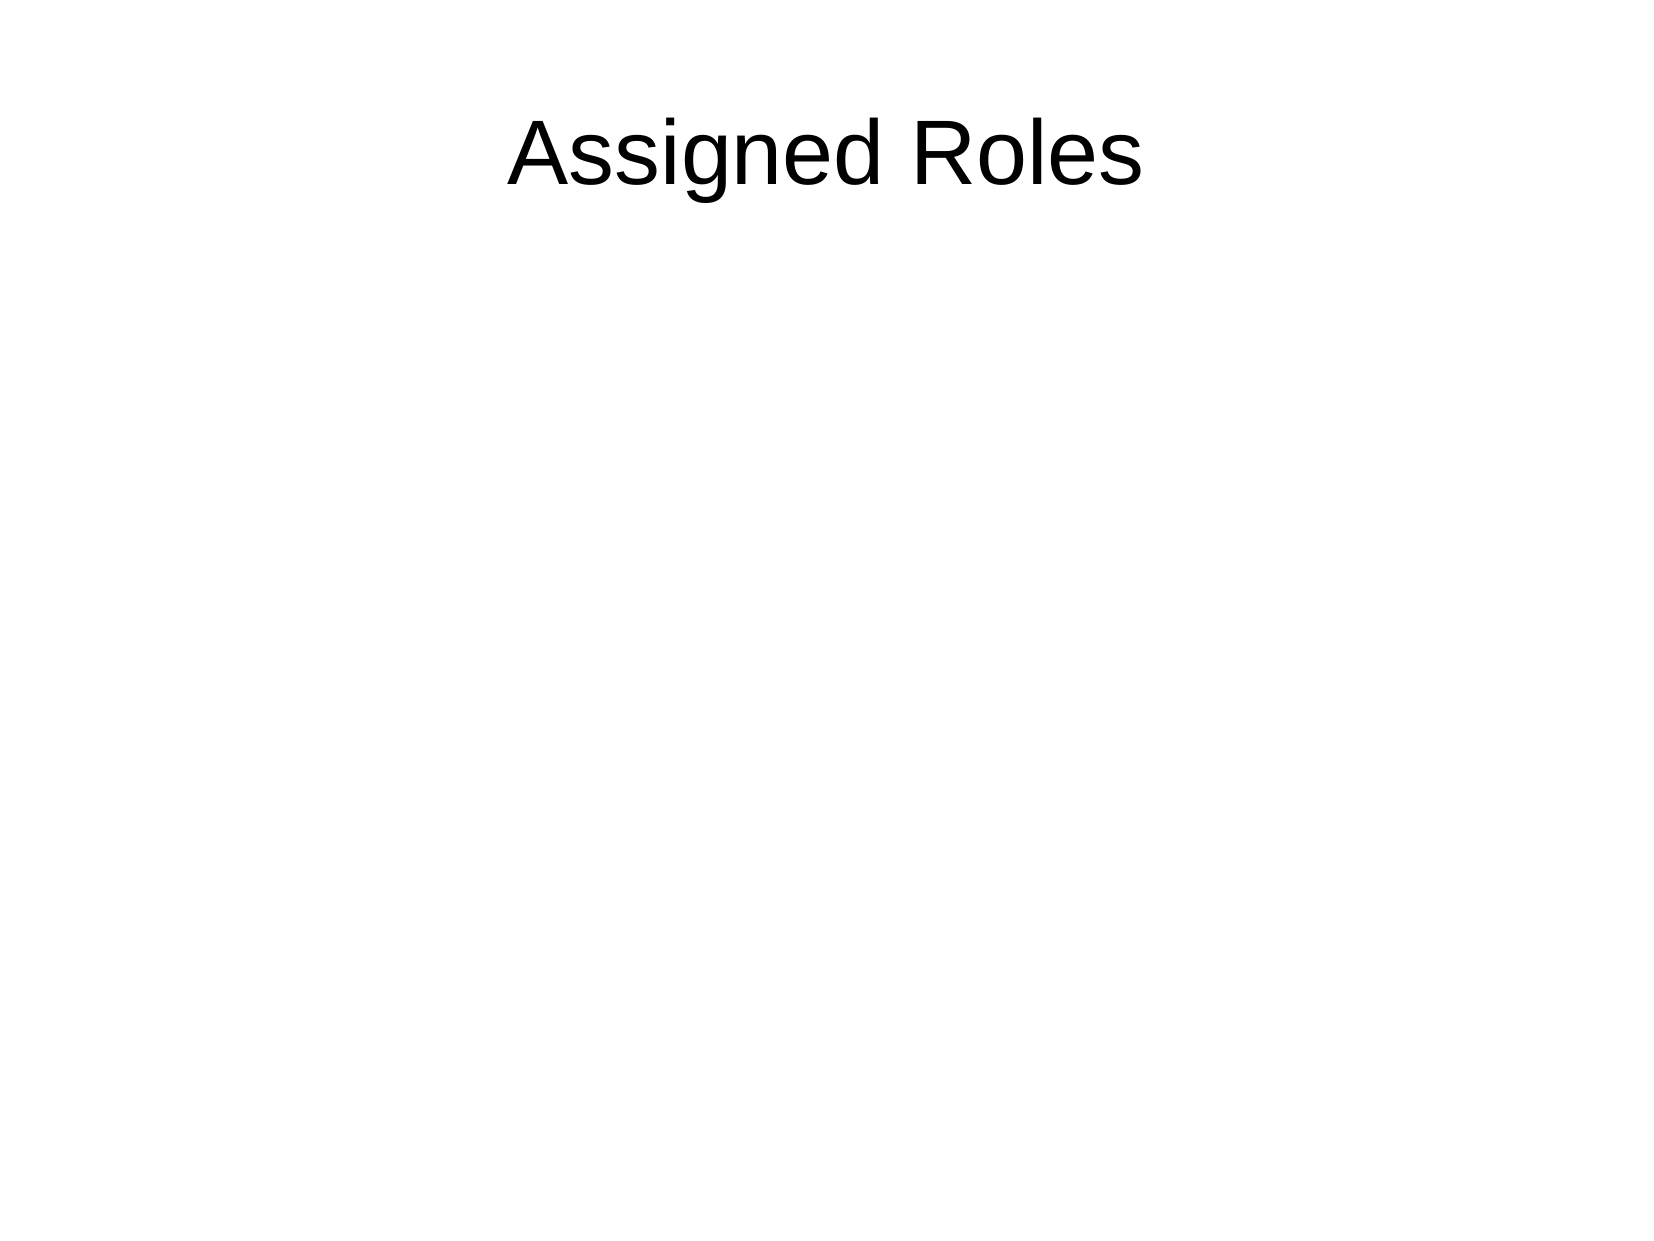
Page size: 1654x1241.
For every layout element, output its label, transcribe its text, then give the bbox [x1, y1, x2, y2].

title Assigned Roles [82, 49, 1571, 257]
